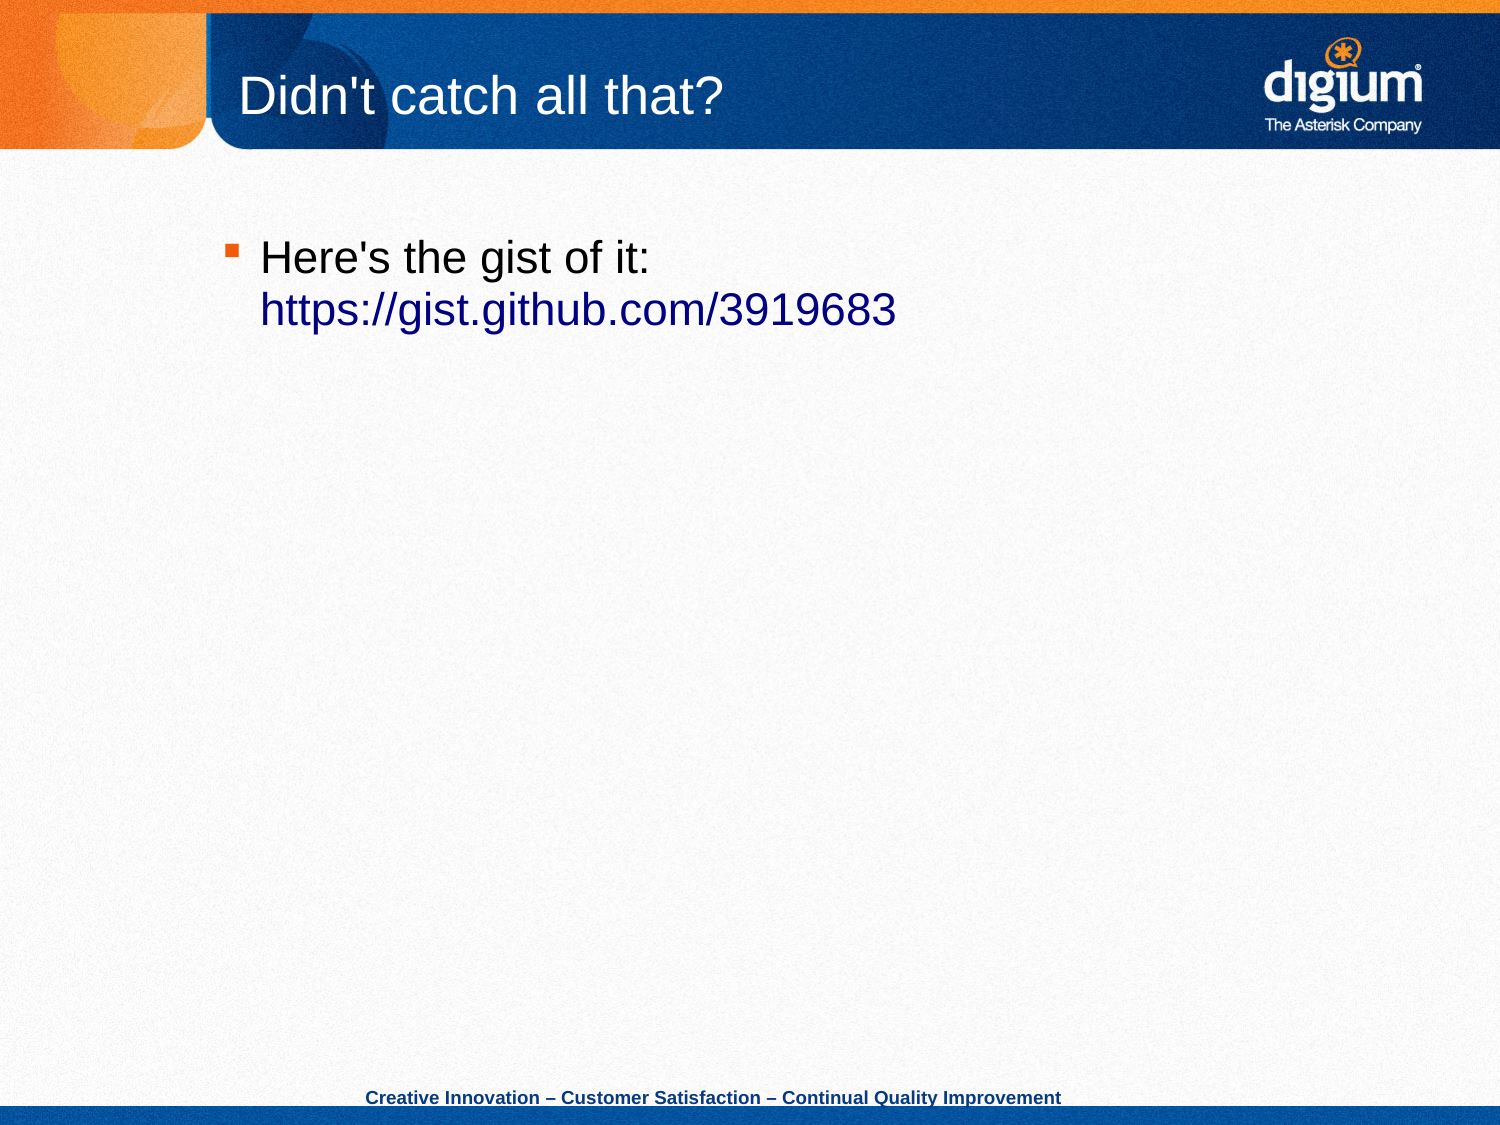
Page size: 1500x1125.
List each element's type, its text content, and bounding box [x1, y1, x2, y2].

list Here's the gist of it: https://gist.github.com/3919683 [206, 224, 1301, 877]
title Didn't catch all that? [238, 27, 1243, 127]
picture [0, 0, 1500, 1125]
